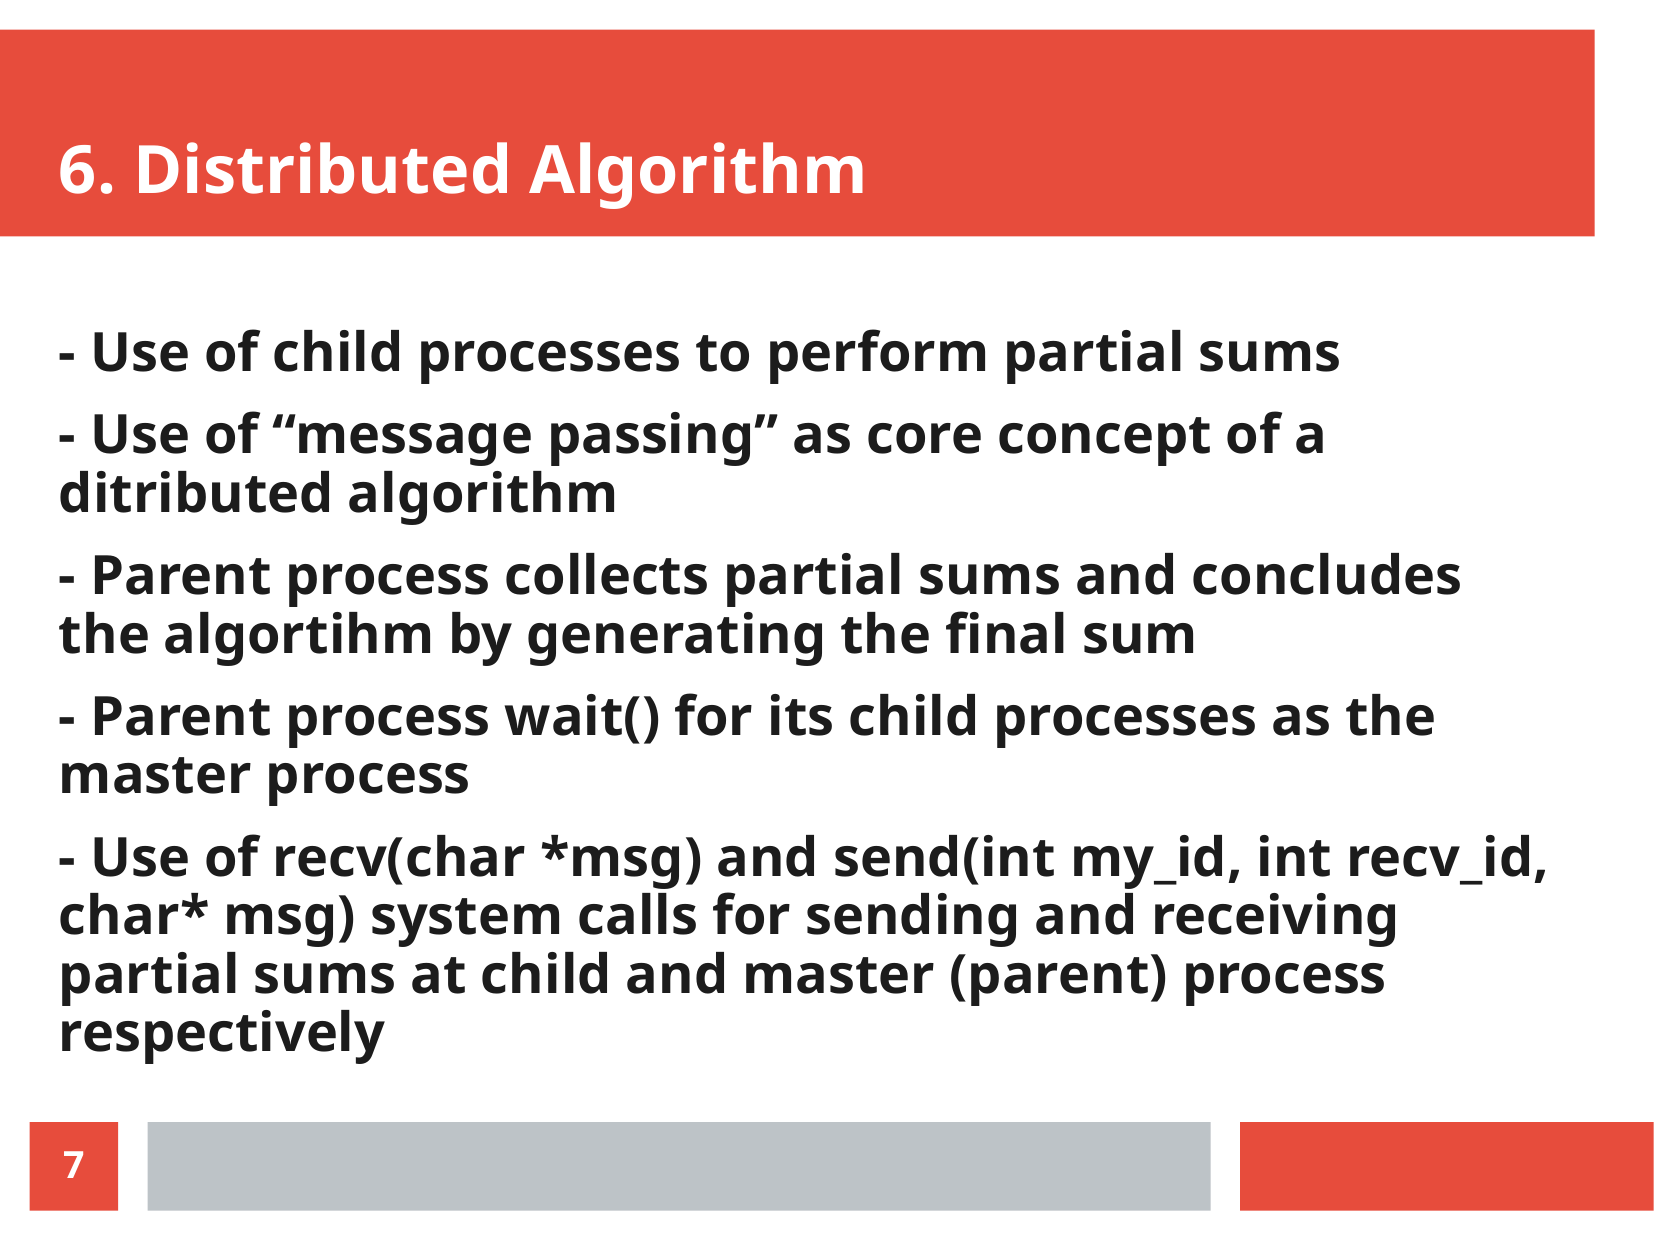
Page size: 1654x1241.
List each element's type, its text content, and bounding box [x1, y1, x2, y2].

title 6. Distributed Algorithm [59, 59, 1595, 207]
text_box [29, 1122, 119, 1211]
list - Use of child processes to perform partial sums - Use of “message passing” as core concept of a ditributed algorithm - Parent process collects partial sums and concludes the algortihm by generating the final sum - Parent process wait() for its child processes as the master process - Use of recv(char *msg) and send(int my_id, int recv_id, char* msg) system calls for sending and receiving partial sums at child and master (parent) process respectively [59, 324, 1565, 1093]
